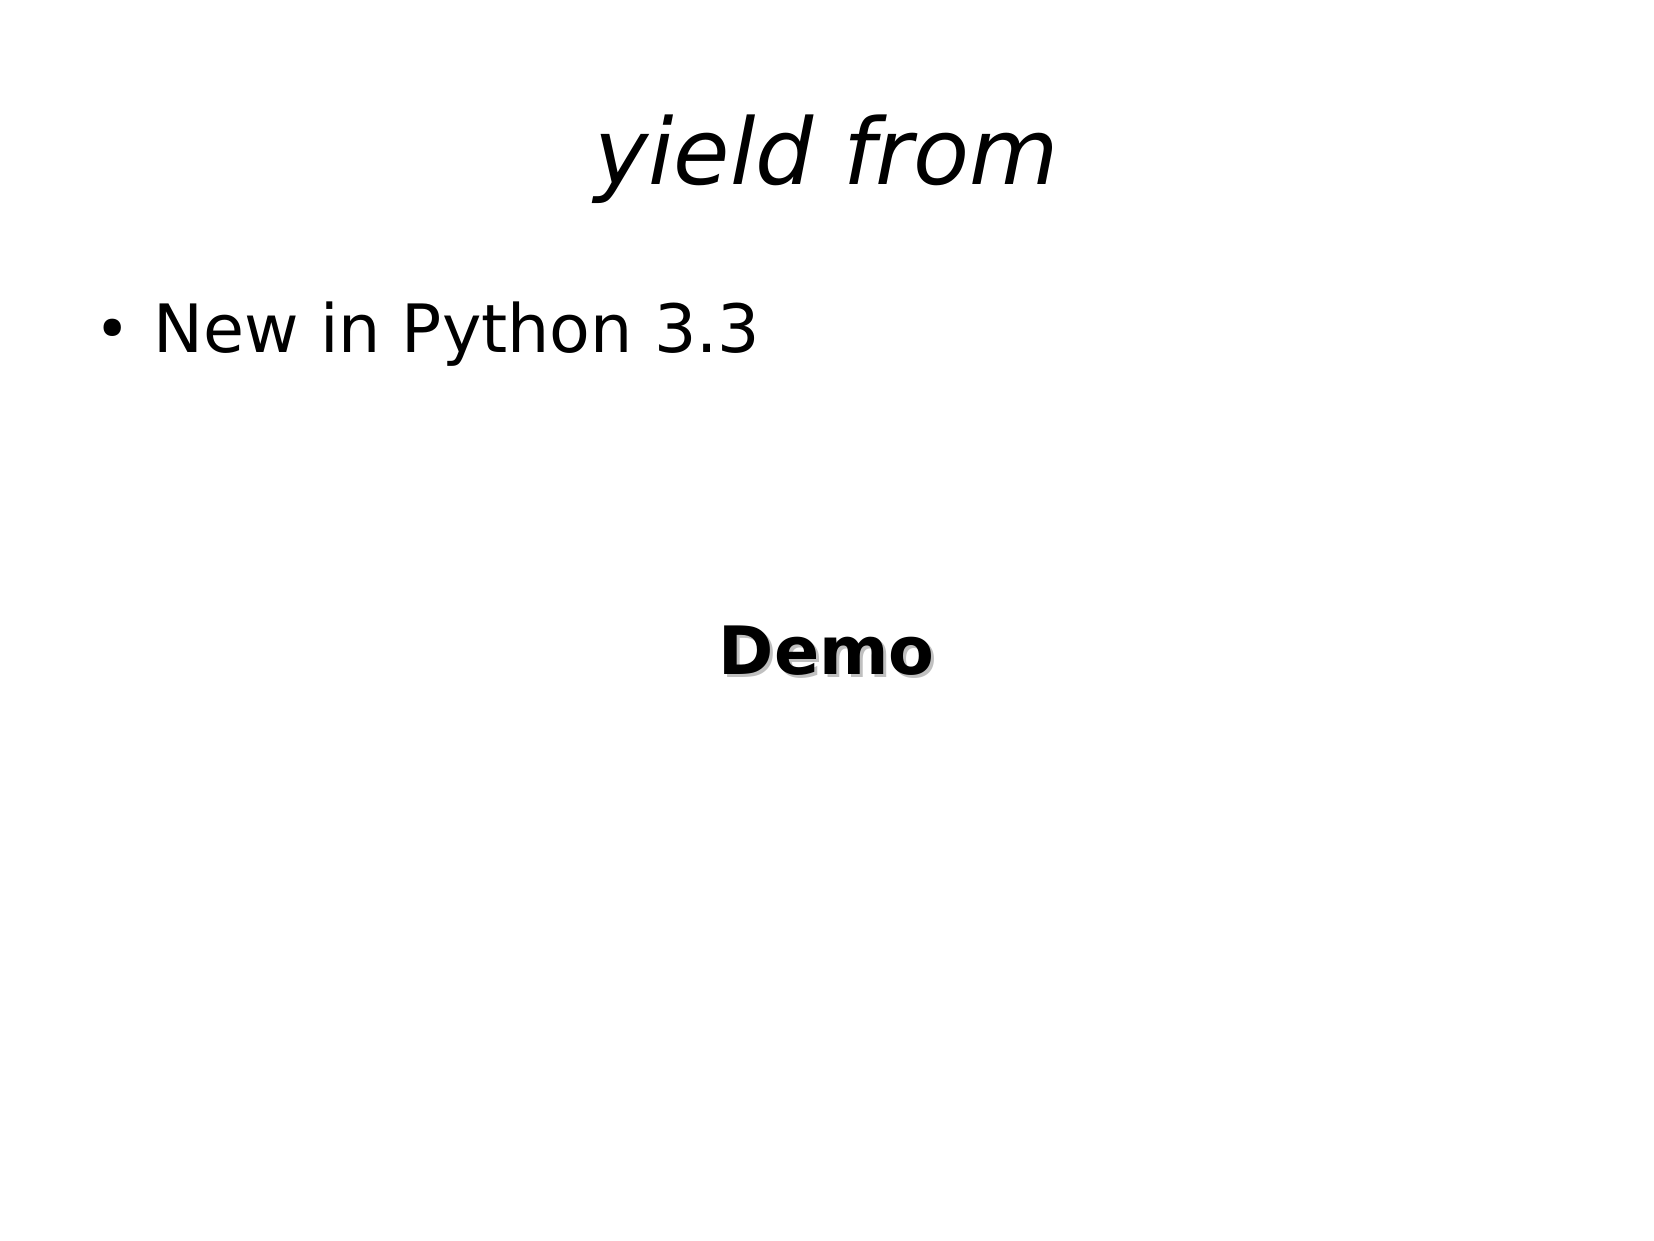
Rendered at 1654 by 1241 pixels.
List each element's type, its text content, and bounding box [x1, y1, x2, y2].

list New in Python 3.3 Demo [82, 290, 1571, 1010]
title yield from [82, 49, 1571, 257]
